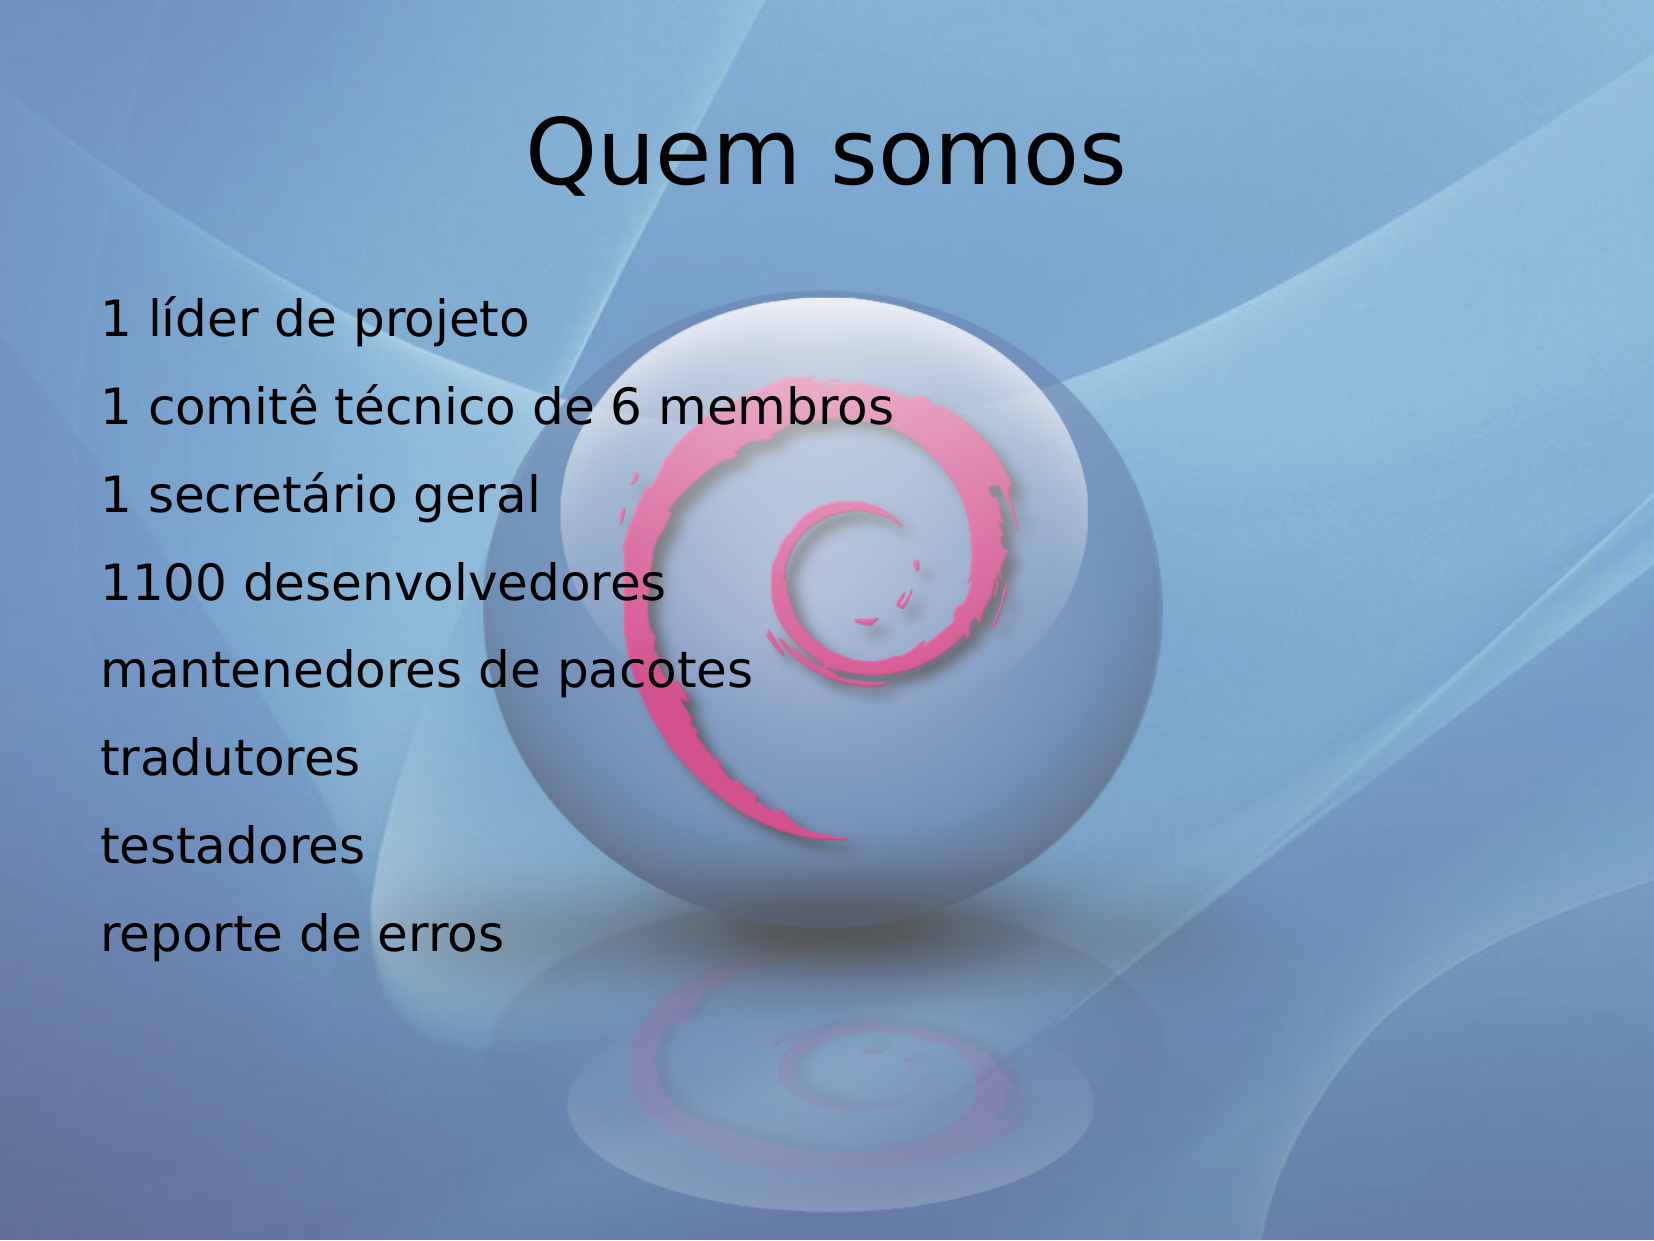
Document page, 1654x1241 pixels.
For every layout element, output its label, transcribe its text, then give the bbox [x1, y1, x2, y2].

list 1 líder de projeto 1 comitê técnico de 6 membros 1 secretário geral 1100 desenvolvedores mantenedores de pacotes tradutores testadores reporte de erros [82, 290, 1571, 1094]
picture [0, 0, 1654, 1240]
title Quem somos [82, 56, 1571, 250]
